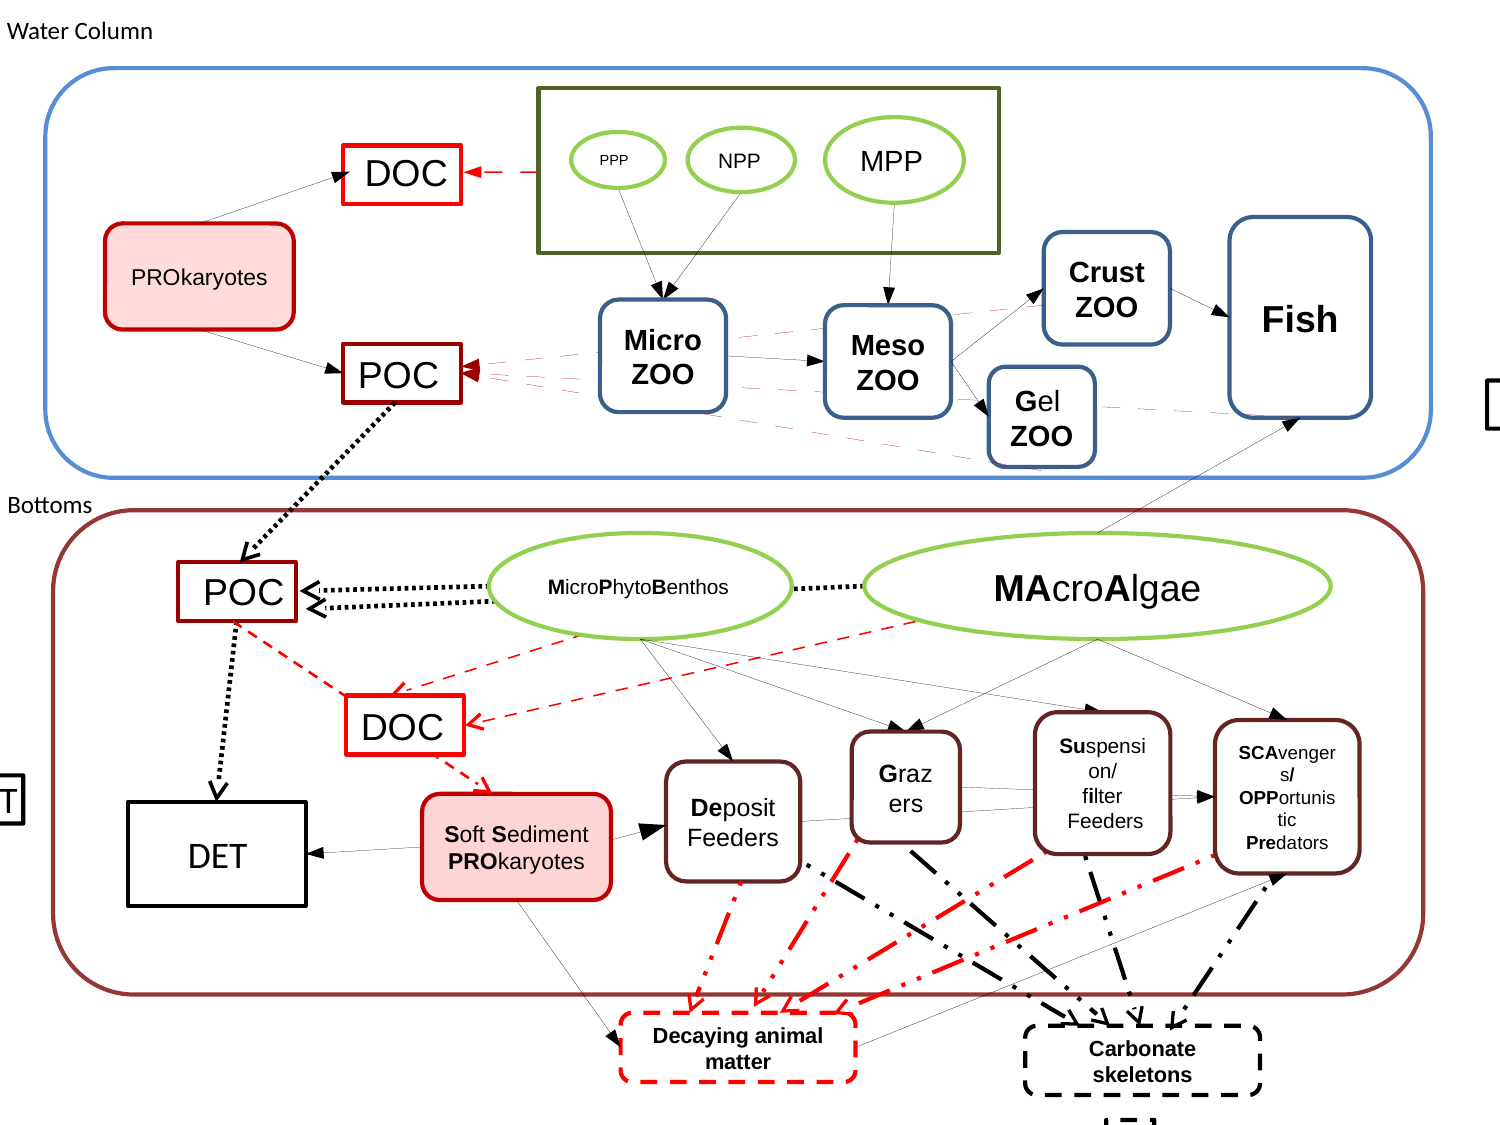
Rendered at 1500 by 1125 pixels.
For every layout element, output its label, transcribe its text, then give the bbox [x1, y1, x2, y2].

text_box Decaying animal matter [620, 1012, 856, 1083]
text_box EXPORT [0, 768, 33, 829]
text_box DET [173, 823, 263, 884]
text_box POC [343, 343, 462, 403]
text_box MAcroAlgae [864, 532, 1331, 640]
text_box BURIAL [1096, 1115, 1157, 1125]
text_box Suspension/ filter Feeders [1034, 712, 1171, 855]
text_box MPP [825, 117, 964, 203]
text_box Water Column [0, 7, 169, 52]
text_box PROkaryotes [104, 223, 294, 330]
text_box Bottoms [0, 480, 108, 526]
text_box PPP [571, 131, 665, 188]
text_box NPP [687, 127, 796, 193]
text_box EXPORT [1483, 373, 1500, 433]
text_box MicroPhytoBenthos [488, 532, 792, 640]
text_box Crust ZOO [1043, 231, 1170, 345]
text_box Grazers [851, 731, 961, 843]
text_box Deposit Feeders [666, 761, 801, 882]
text_box Fish [1229, 217, 1372, 418]
text_box Micro ZOO [599, 299, 727, 413]
text_box SCAvengers/OPPortunistic Predators [1215, 720, 1360, 874]
text_box DOC [349, 141, 463, 202]
text_box DOC [346, 695, 465, 755]
text_box Soft Sediment PROkaryotes [422, 793, 611, 901]
text_box POC [188, 560, 300, 621]
text_box Gel ZOO [988, 366, 1095, 467]
text_box Carbonate skeletons [1025, 1025, 1261, 1096]
text_box Meso ZOO [824, 305, 952, 418]
